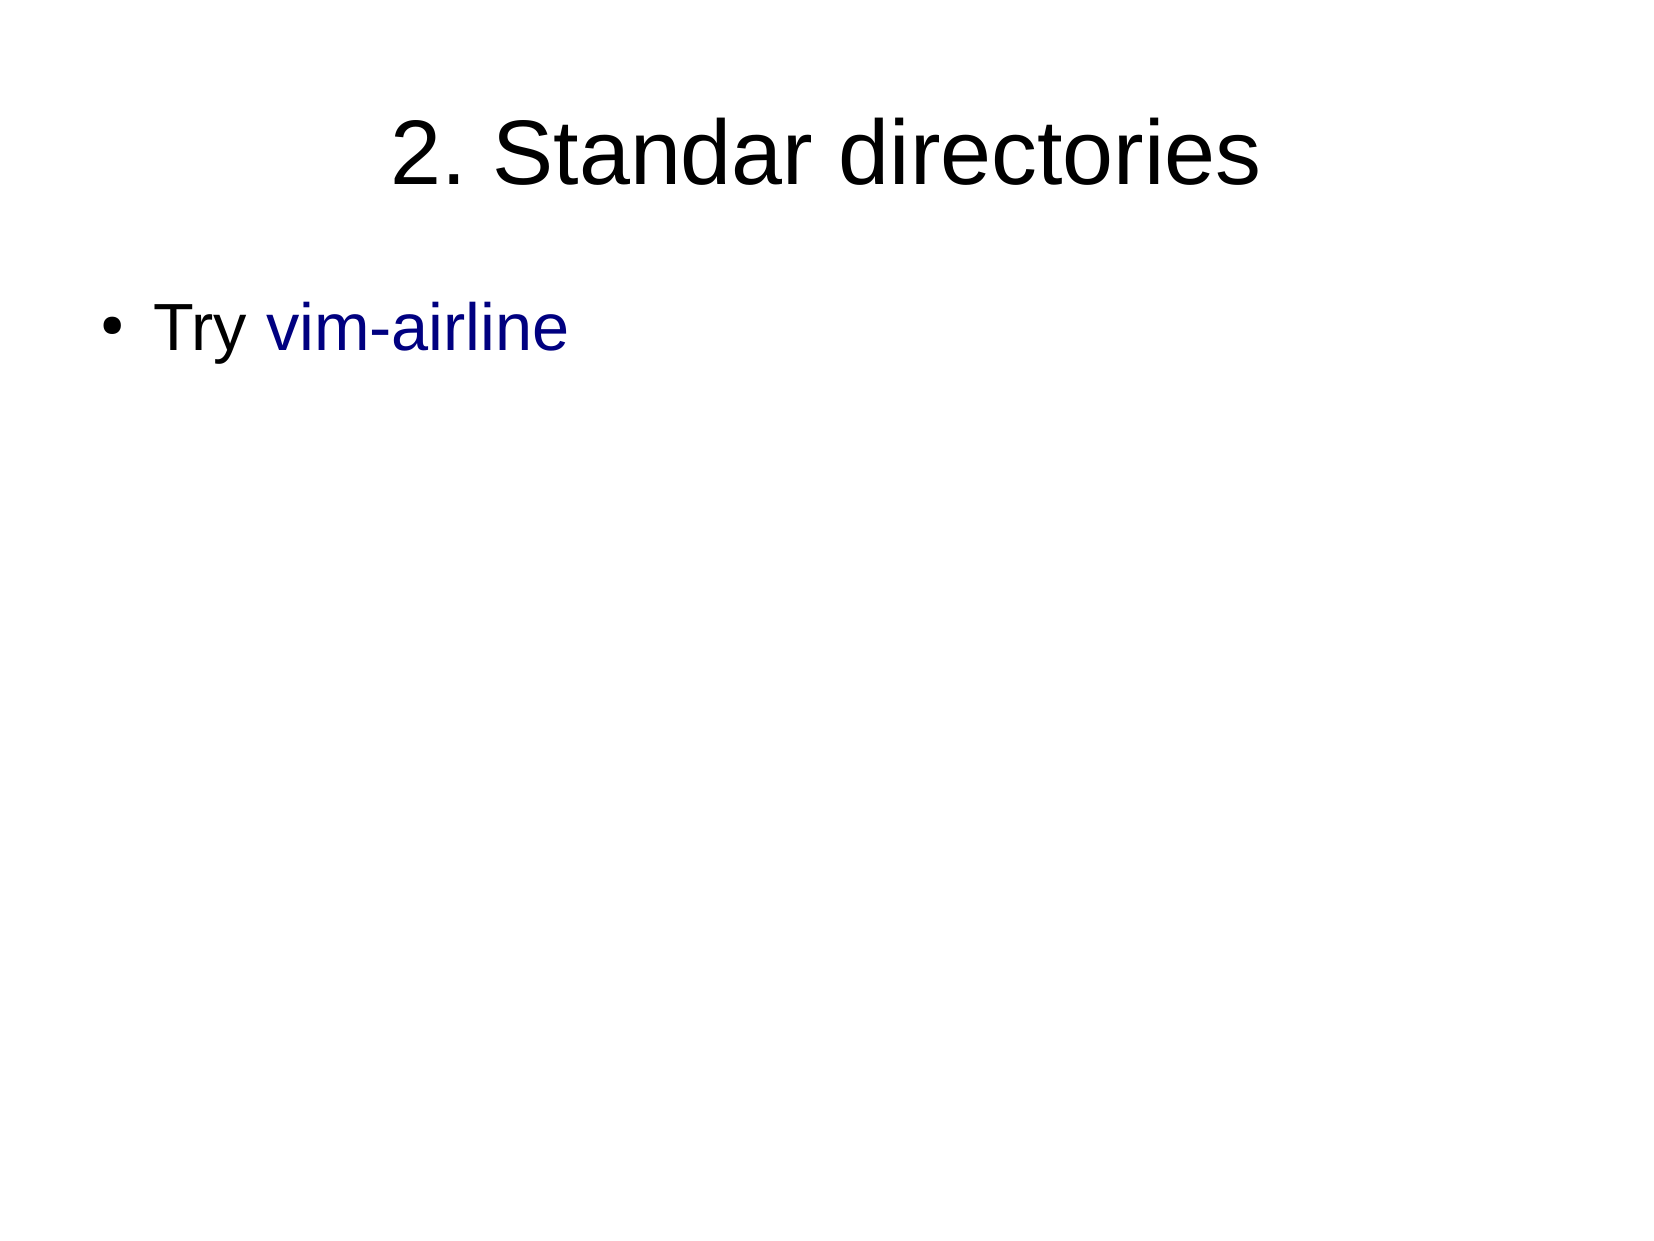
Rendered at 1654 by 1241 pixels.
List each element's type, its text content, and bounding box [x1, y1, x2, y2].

title 2. Standar directories [82, 49, 1571, 257]
list Try vim-airline [82, 290, 1571, 1010]
